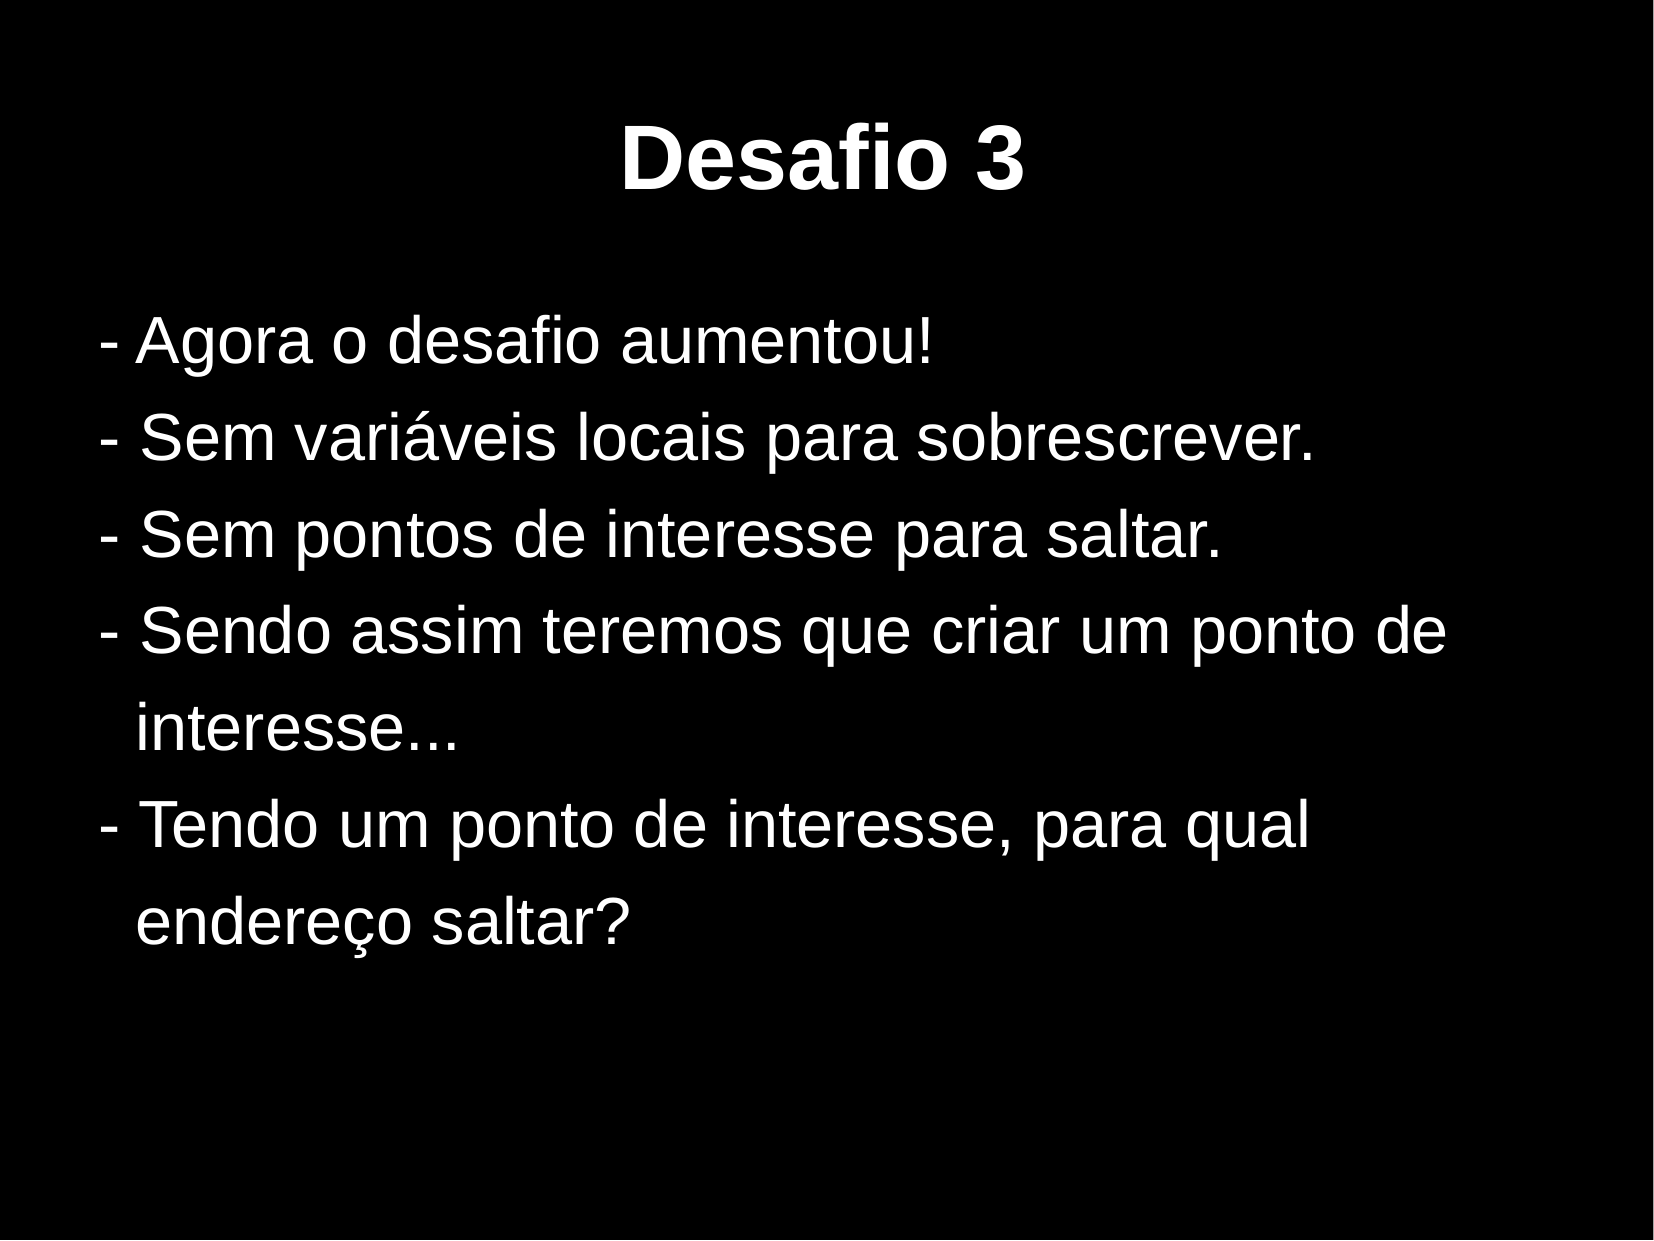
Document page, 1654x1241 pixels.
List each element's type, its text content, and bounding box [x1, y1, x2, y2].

list - Agora o desafio aumentou! - Sem variáveis locais para sobrescrever. - Sem pontos de interesse para saltar. - Sendo assim teremos que criar um ponto de interesse... - Tendo um ponto de interesse, para qual endereço saltar? [82, 289, 1565, 1122]
title Desafio 3 [82, 23, 1565, 283]
